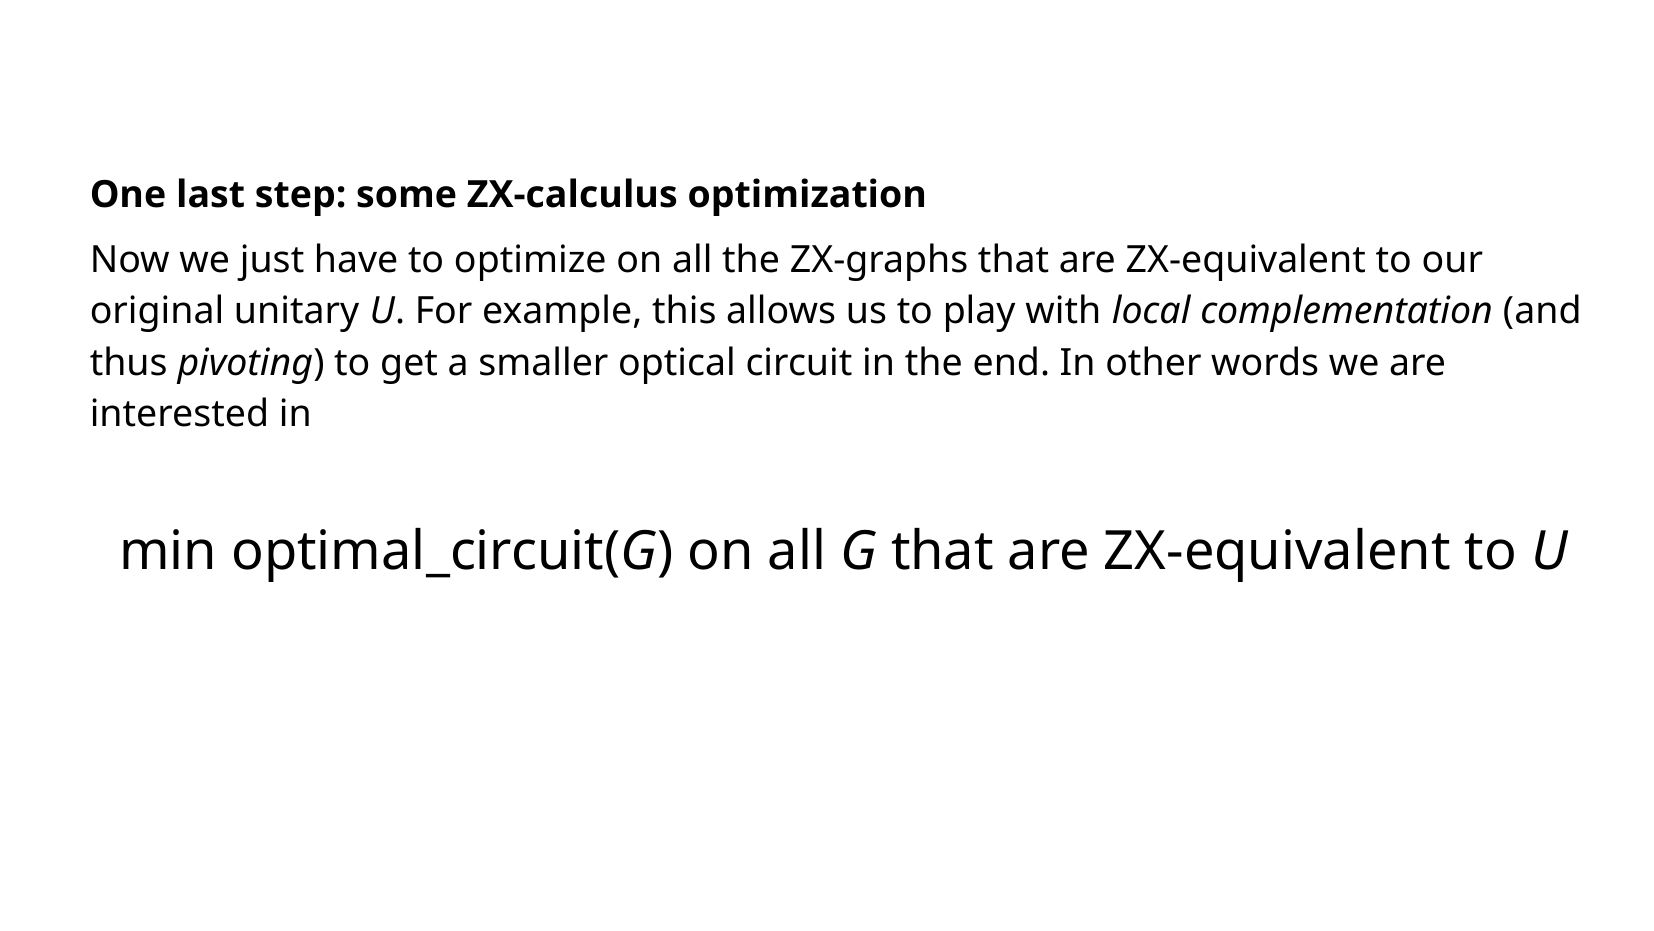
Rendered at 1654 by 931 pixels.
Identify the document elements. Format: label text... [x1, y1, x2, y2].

text_box One last step: some ZX-calculus optimization [75, 160, 1163, 226]
text_box Now we just have to optimize on all the ZX-graphs that are ZX-equivalent to our original unitary U. For example, this allows us to play with local complementation (and thus pivoting) to get a smaller optical circuit in the end. In other words we are interested in min optimal_circuit(G) on all G that are ZX-equivalent to U [75, 225, 1613, 530]
